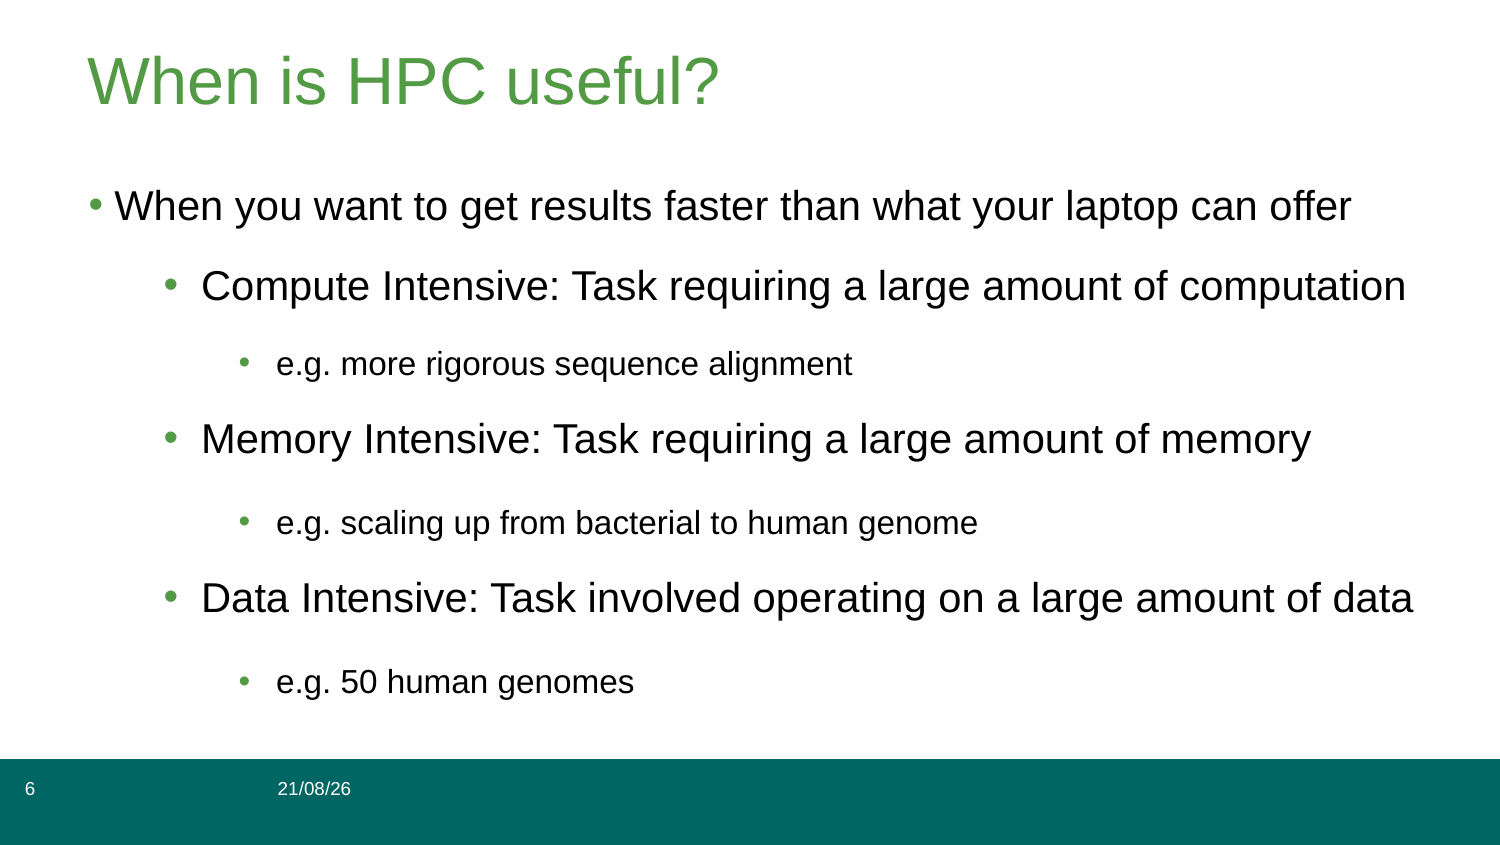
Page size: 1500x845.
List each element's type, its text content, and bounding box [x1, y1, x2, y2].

title When is HPC useful? [87, 37, 1426, 132]
text_box <number> [24, 776, 76, 799]
text_box 19/03/19 [277, 776, 553, 799]
list When you want to get results faster than what your laptop can offer Compute Intensive: Task requiring a large amount of computation e.g. more rigorous sequence alignment Memory Intensive: Task requiring a large amount of memory e.g. scaling up from bacterial to human genome Data Intensive: Task involved operating on a large amount of data e.g. 50 human genomes [88, 179, 1427, 701]
